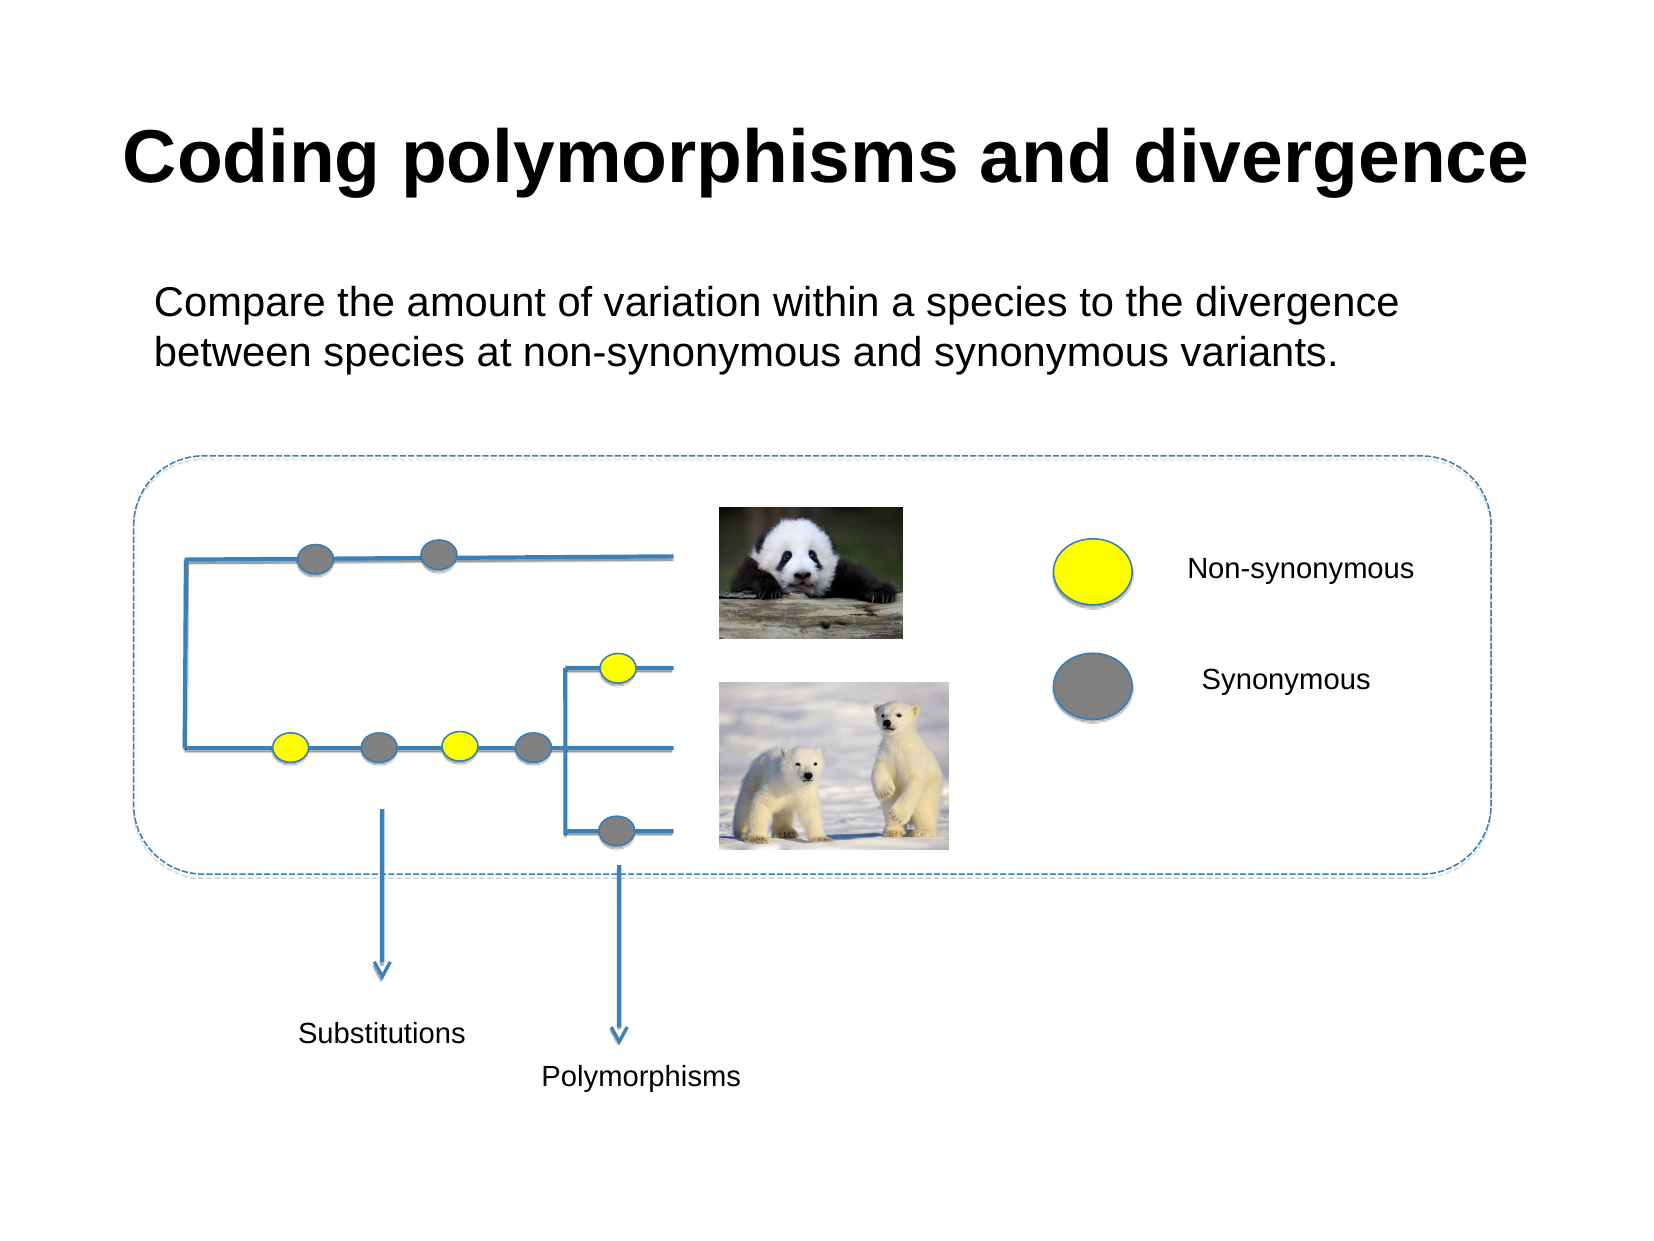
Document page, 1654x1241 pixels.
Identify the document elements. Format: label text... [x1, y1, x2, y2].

text_box [598, 816, 635, 846]
text_box [361, 732, 398, 763]
text_box Synonymous [1186, 653, 1386, 704]
text_box [297, 544, 334, 575]
text_box [272, 732, 309, 763]
text_box [1053, 653, 1133, 720]
text_box [600, 653, 637, 684]
text_box [515, 732, 552, 763]
picture [719, 682, 949, 850]
text_box [441, 731, 478, 762]
list Compare the amount of variation within a species to the divergence between species at non-synonymous and synonymous variants. [82, 260, 1571, 425]
title Coding polymorphisms and divergence [0, 49, 1654, 257]
text_box Substitutions [283, 1007, 482, 1057]
text_box Polymorphisms [526, 1049, 757, 1100]
text_box Non-synonymous [1172, 542, 1430, 592]
text_box [420, 539, 457, 570]
text_box [1053, 538, 1133, 605]
picture [719, 507, 903, 639]
